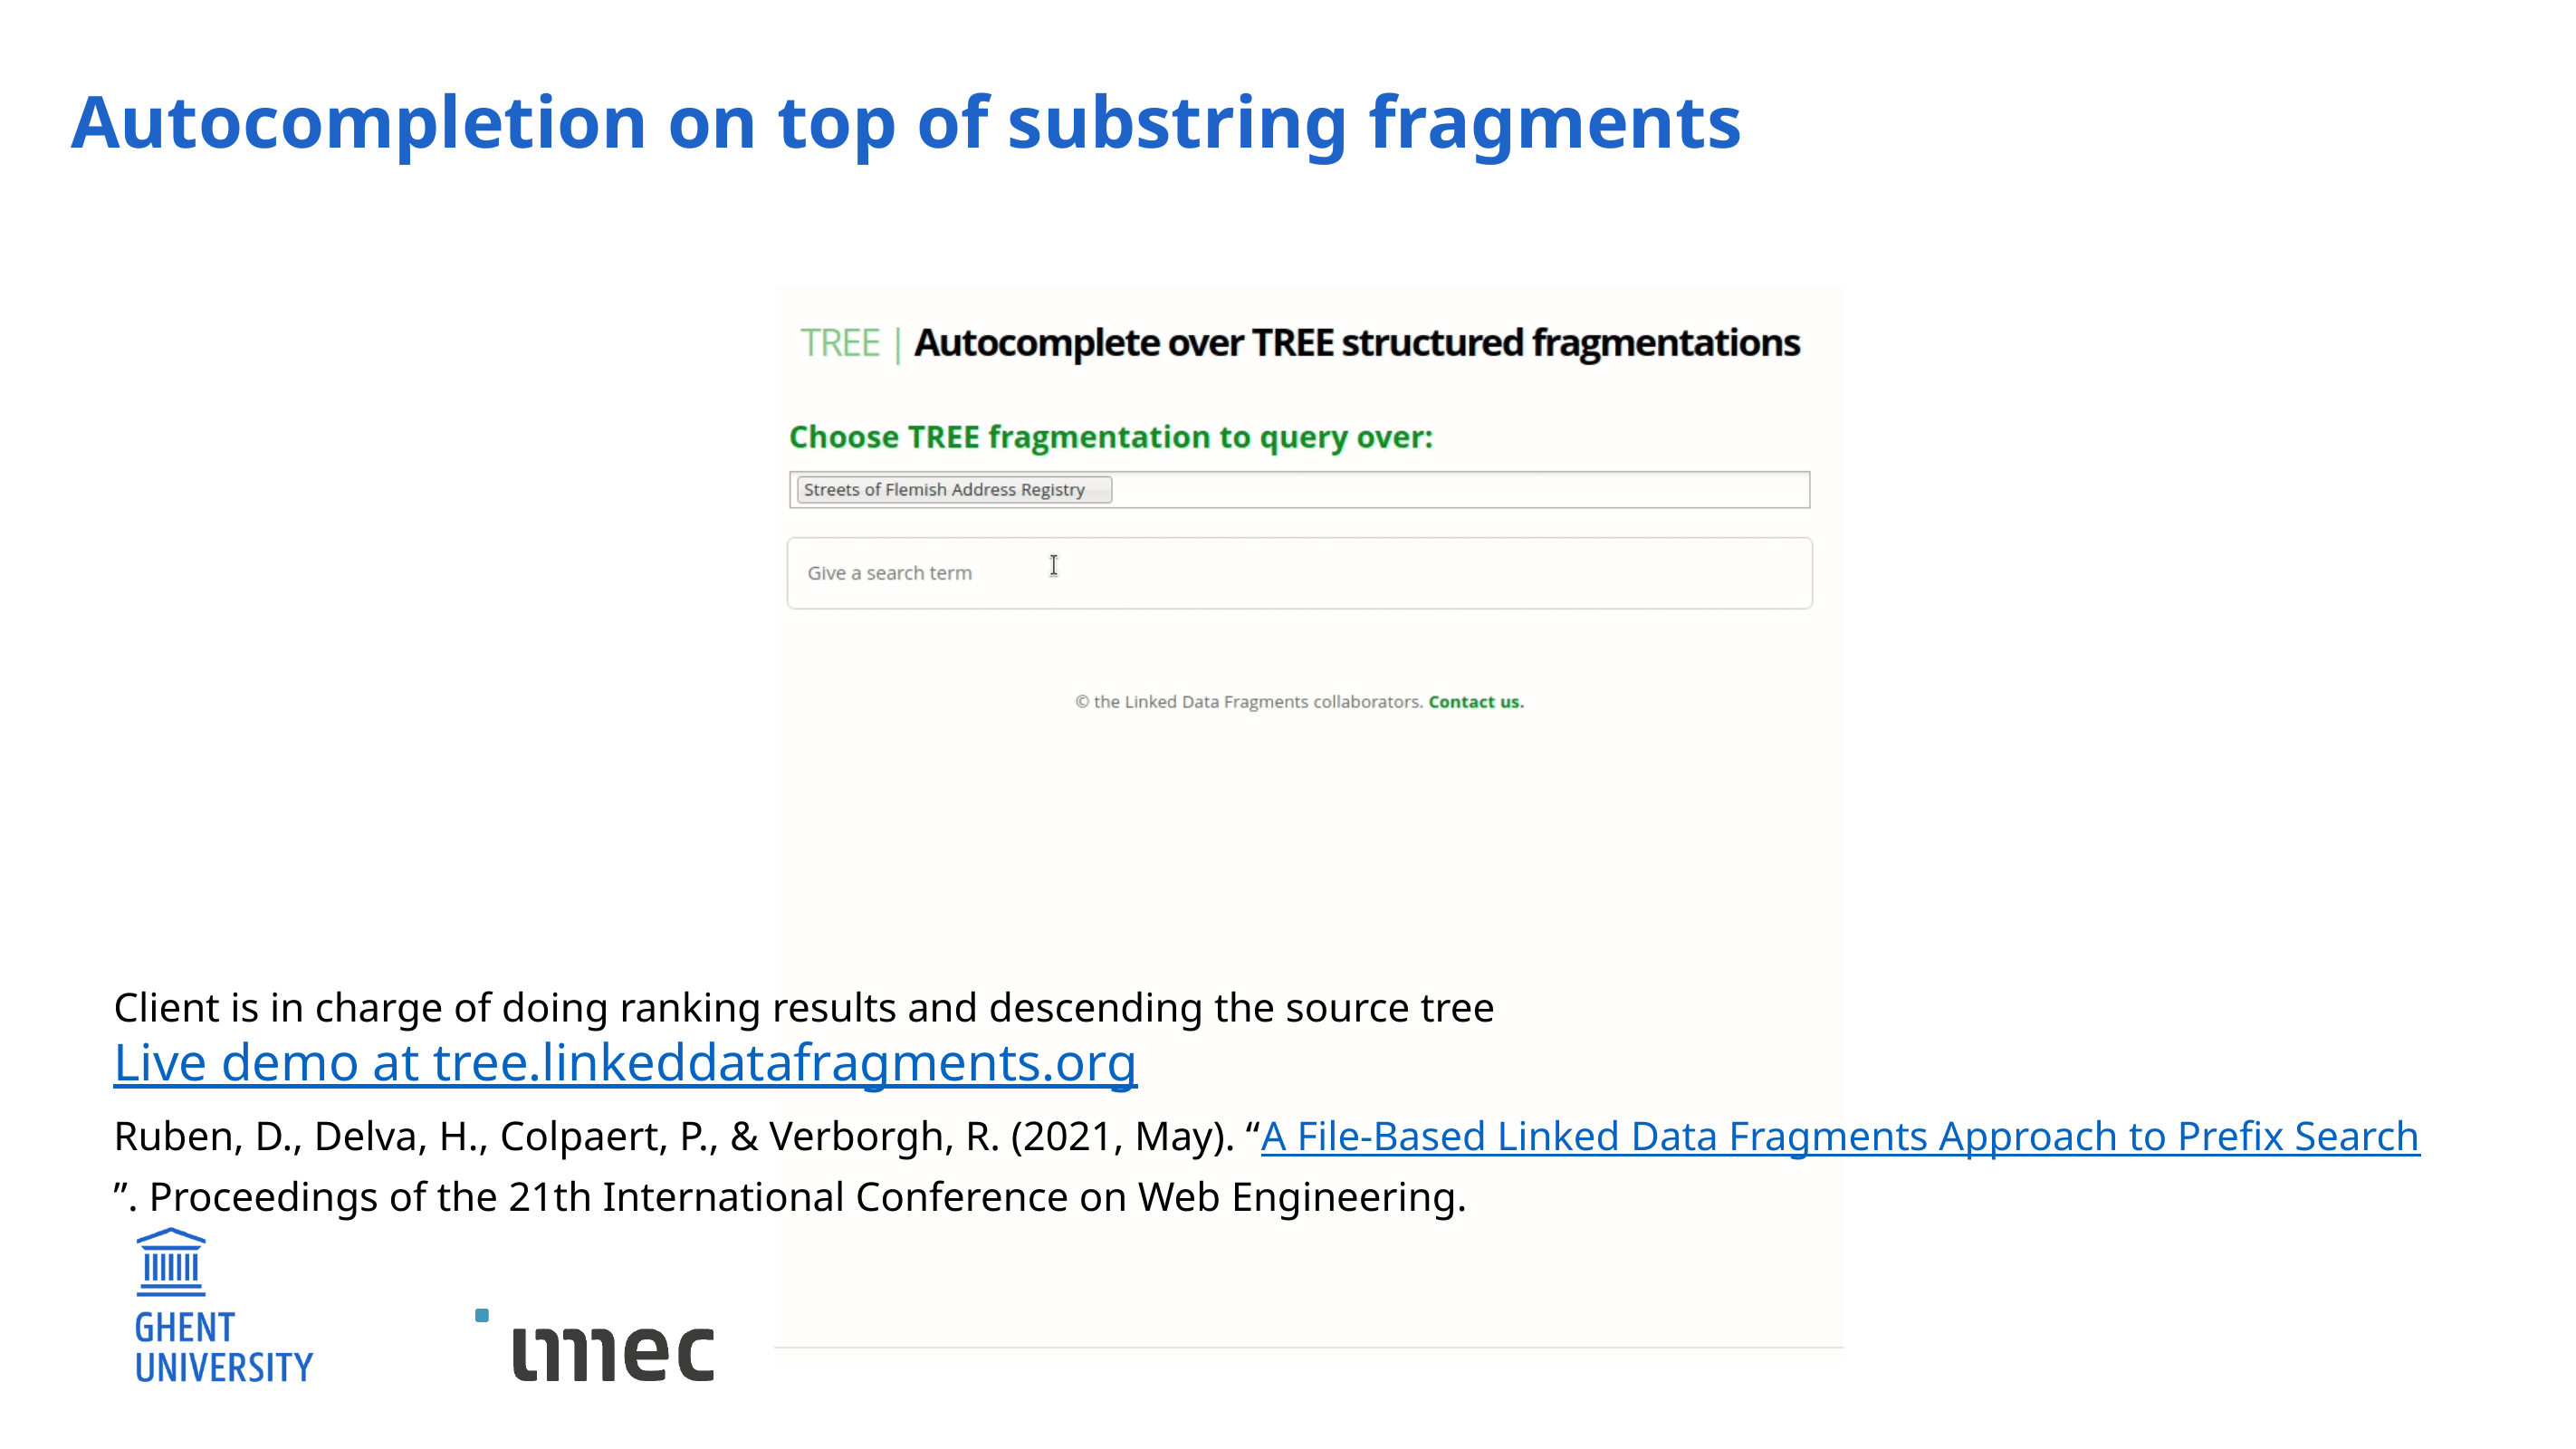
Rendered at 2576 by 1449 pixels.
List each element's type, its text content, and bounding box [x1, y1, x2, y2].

text_box Ruben, D., Delva, H., Colpaert, P., & Verborgh, R. (2021, May). “A File-Based Linked Data Fragments Approach to Prefix Search”. Proceedings of the 21th International Conference on Web Engineering. [87, 1077, 2453, 1300]
picture [774, 286, 1844, 956]
picture [68, 1175, 411, 1449]
text_box Client is in charge of doing ranking results and descending the source tree Live demo at tree.linkeddatafragments.org [87, 956, 2266, 1126]
picture [475, 1309, 713, 1381]
picture [774, 1300, 1844, 1364]
title Autocompletion on top of substring fragments [44, 66, 2511, 188]
